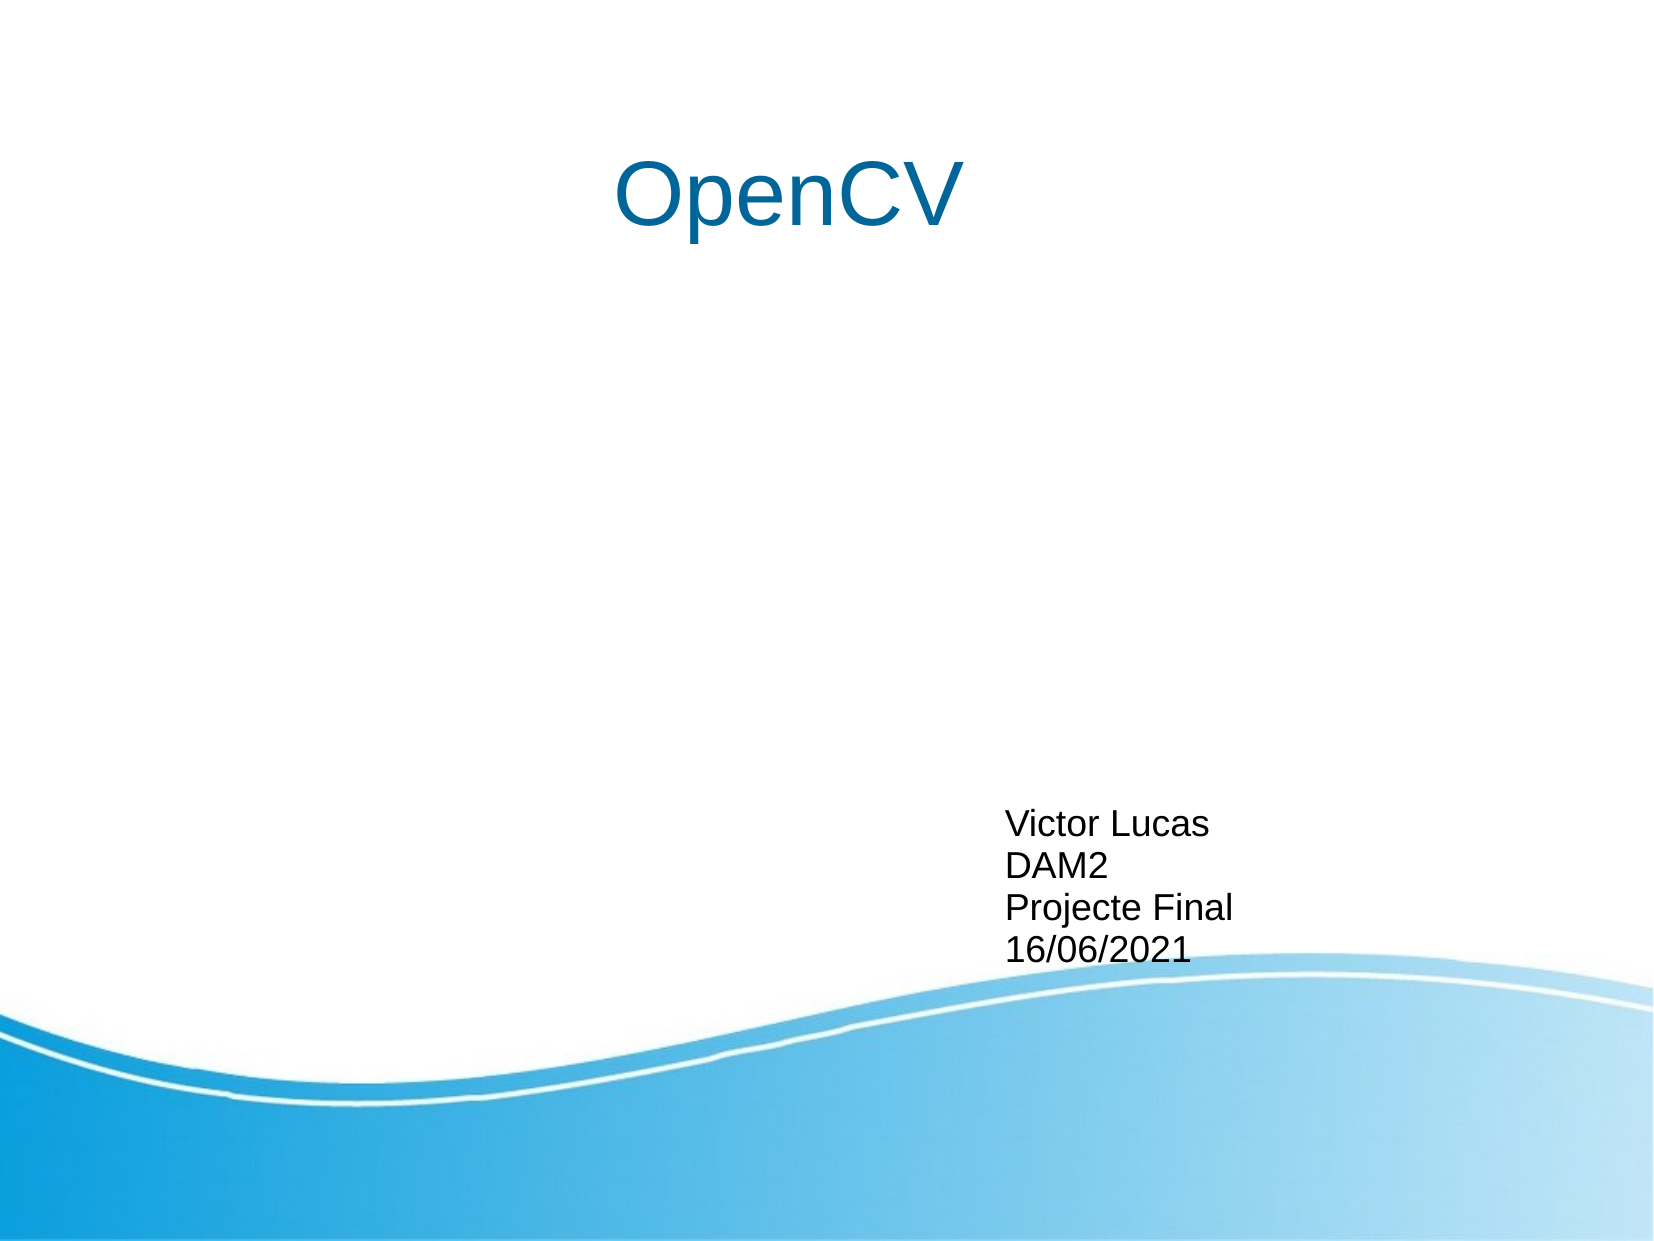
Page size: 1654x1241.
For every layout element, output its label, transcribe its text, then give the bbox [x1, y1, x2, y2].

title OpenCV [45, 90, 1534, 298]
picture [0, 952, 1654, 1241]
text_box Victor Lucas DAM2 Projecte Final 16/06/2021 [990, 795, 1561, 979]
